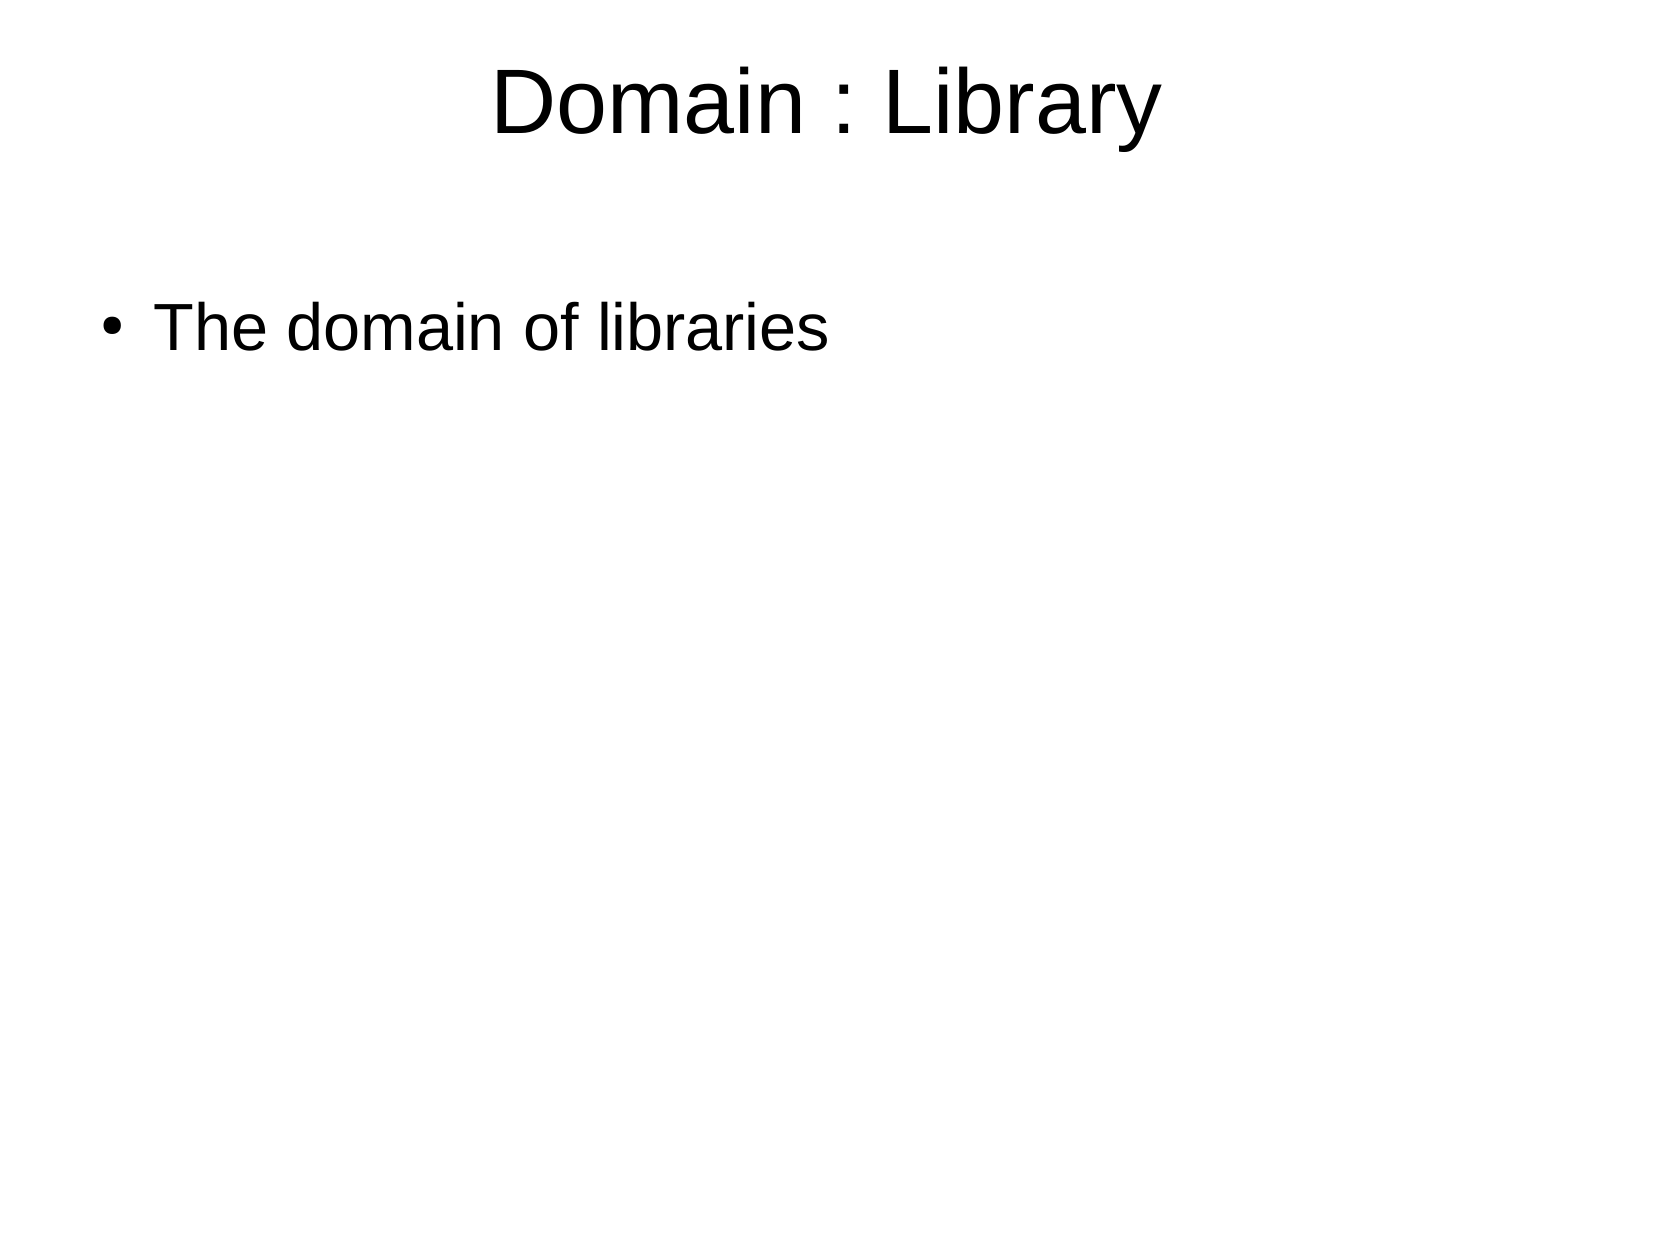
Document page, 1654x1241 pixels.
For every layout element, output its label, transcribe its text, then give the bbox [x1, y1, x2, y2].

title Domain : Library [82, 49, 1571, 257]
list The domain of libraries [82, 290, 1571, 1010]
